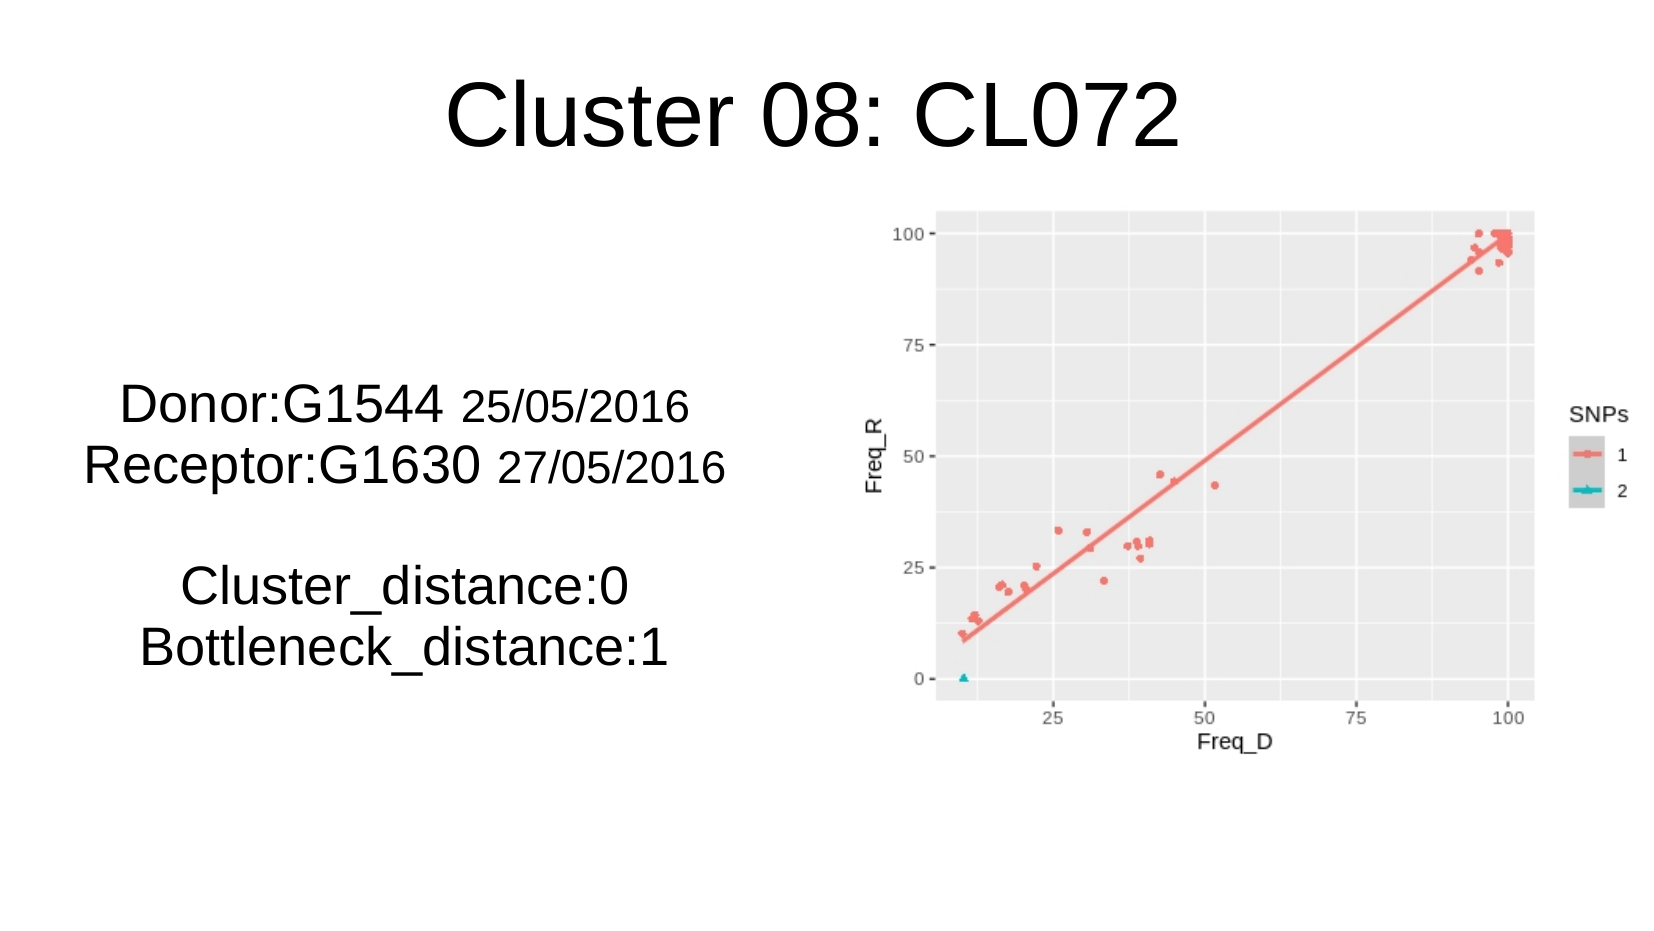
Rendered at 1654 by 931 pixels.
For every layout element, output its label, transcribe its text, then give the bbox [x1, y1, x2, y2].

title Cluster 08: CL072 [82, 37, 1571, 193]
text_box Donor:G1544 25/05/2016 Receptor:G1630 27/05/2016 Cluster_distance:0 Bottleneck_distance:1 [30, 255, 781, 796]
picture [855, 200, 1652, 766]
